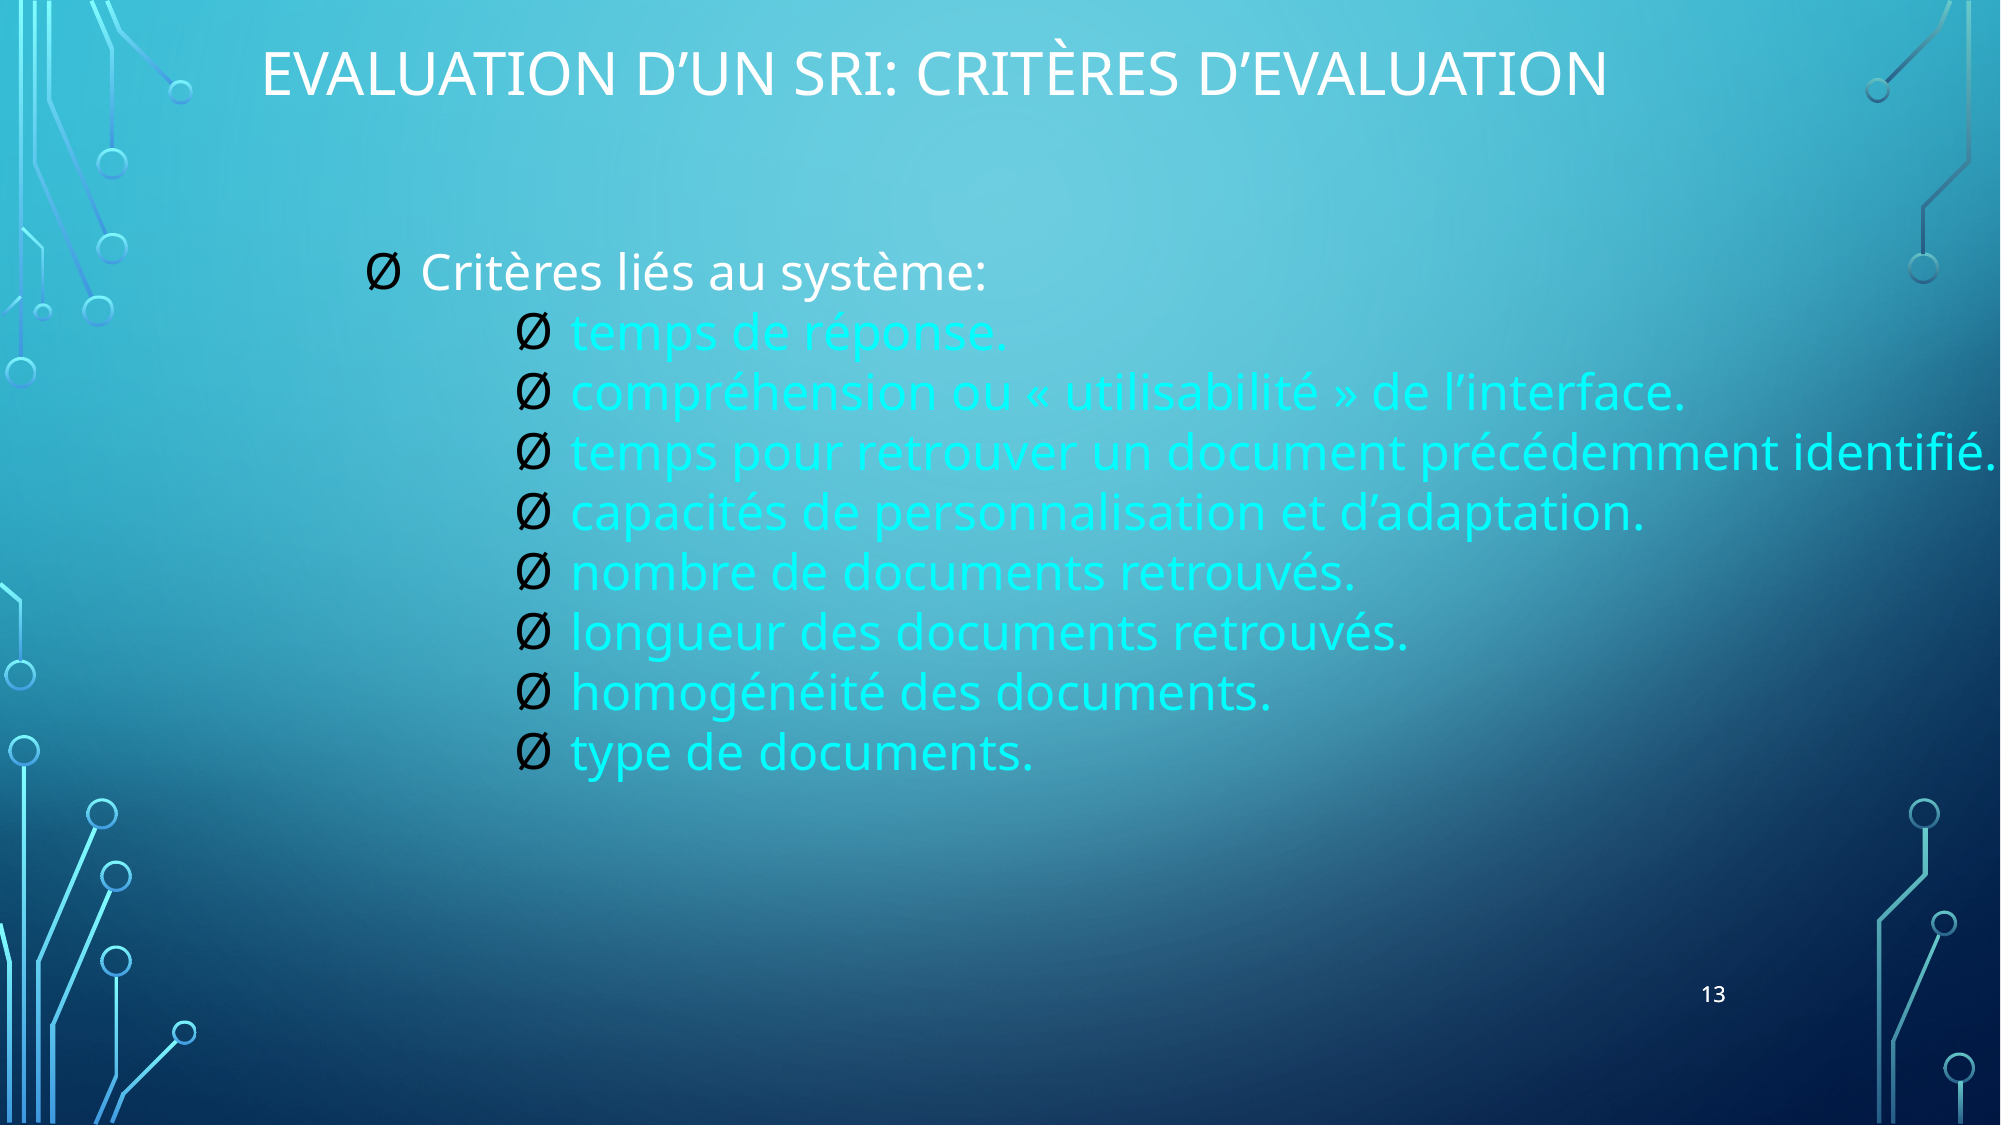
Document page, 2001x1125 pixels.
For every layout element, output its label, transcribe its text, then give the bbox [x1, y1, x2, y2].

title Evaluation d’un sri: critères d’evaluation [214, 16, 1840, 137]
text_box [1685, 965, 1813, 1025]
text_box Critères liés au système: temps de réponse. compréhension ou « utilisabilité » de l’interface. temps pour retrouver un document précédemment identifié. capacités de personnalisation et d’adaptation. nombre de documents retrouvés. longueur des documents retrouvés. homogénéité des documents. type de documents. [349, 232, 1692, 794]
